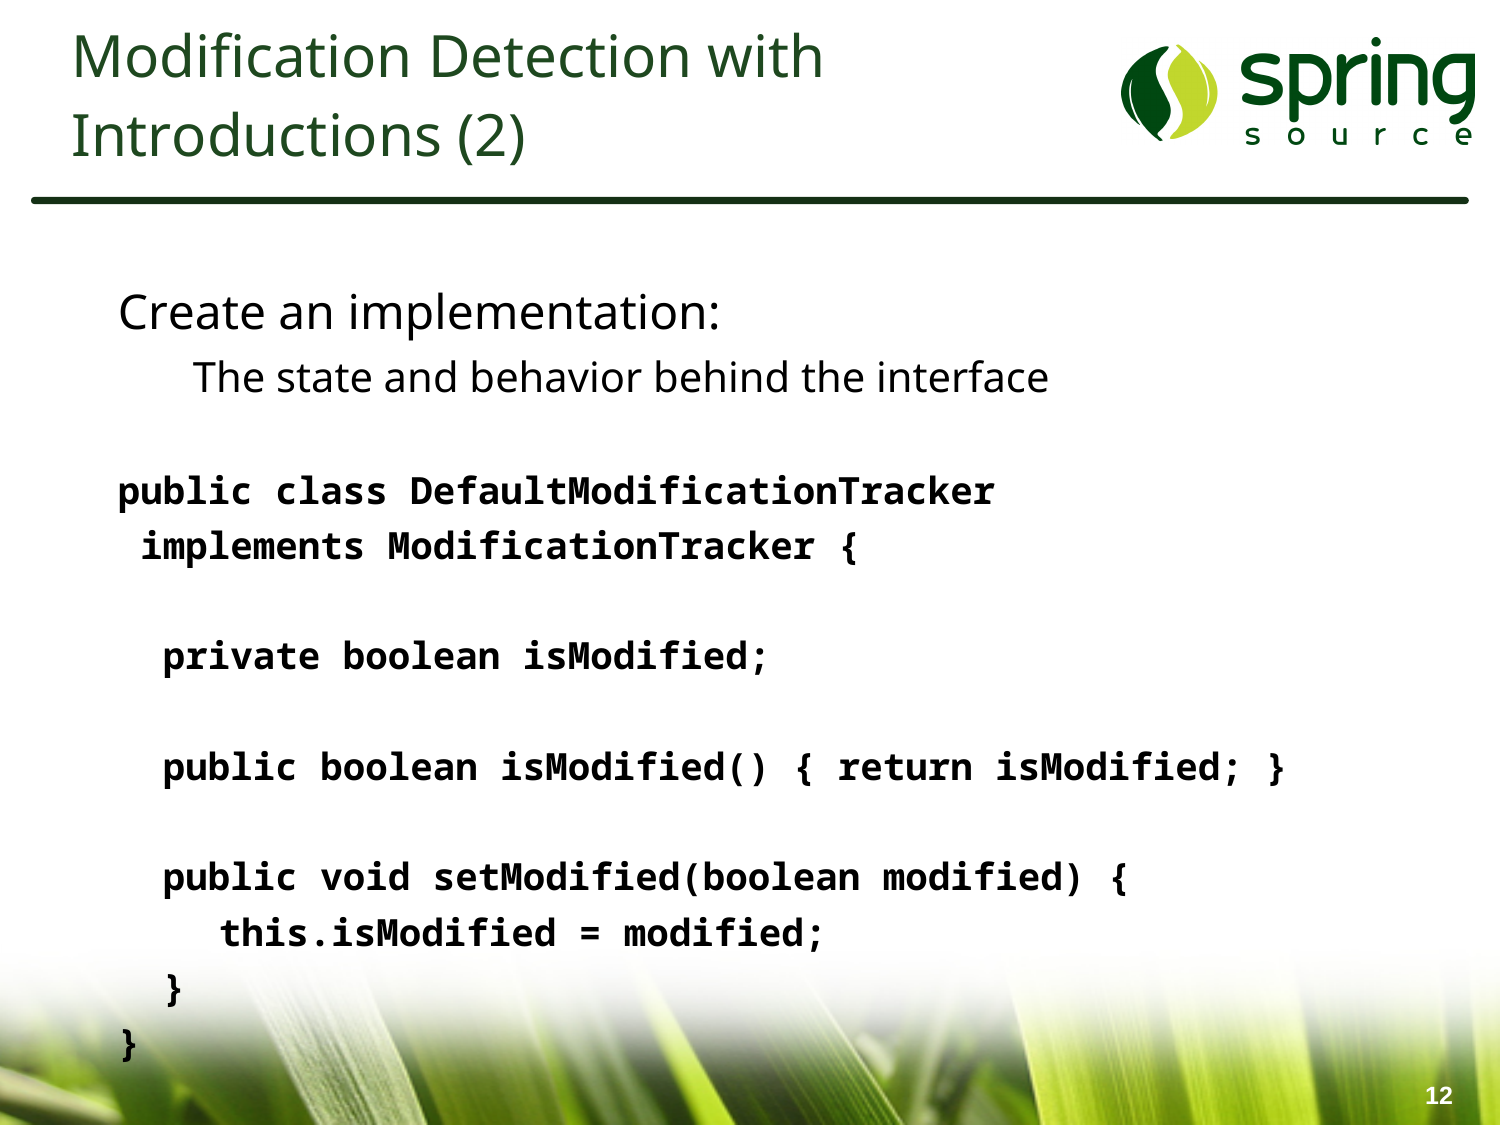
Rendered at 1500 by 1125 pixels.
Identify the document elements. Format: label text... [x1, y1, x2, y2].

list Create an implementation: The state and behavior behind the interface public class DefaultModificationTracker implements ModificationTracker { private boolean isModified; public boolean isModified() { return isModified; } public void setModified(boolean modified) { this.isModified = modified; } } [103, 275, 1394, 976]
title Modification Detection with Introductions (2) [56, 13, 1089, 176]
picture [1121, 37, 1475, 145]
picture [0, 944, 1500, 1125]
